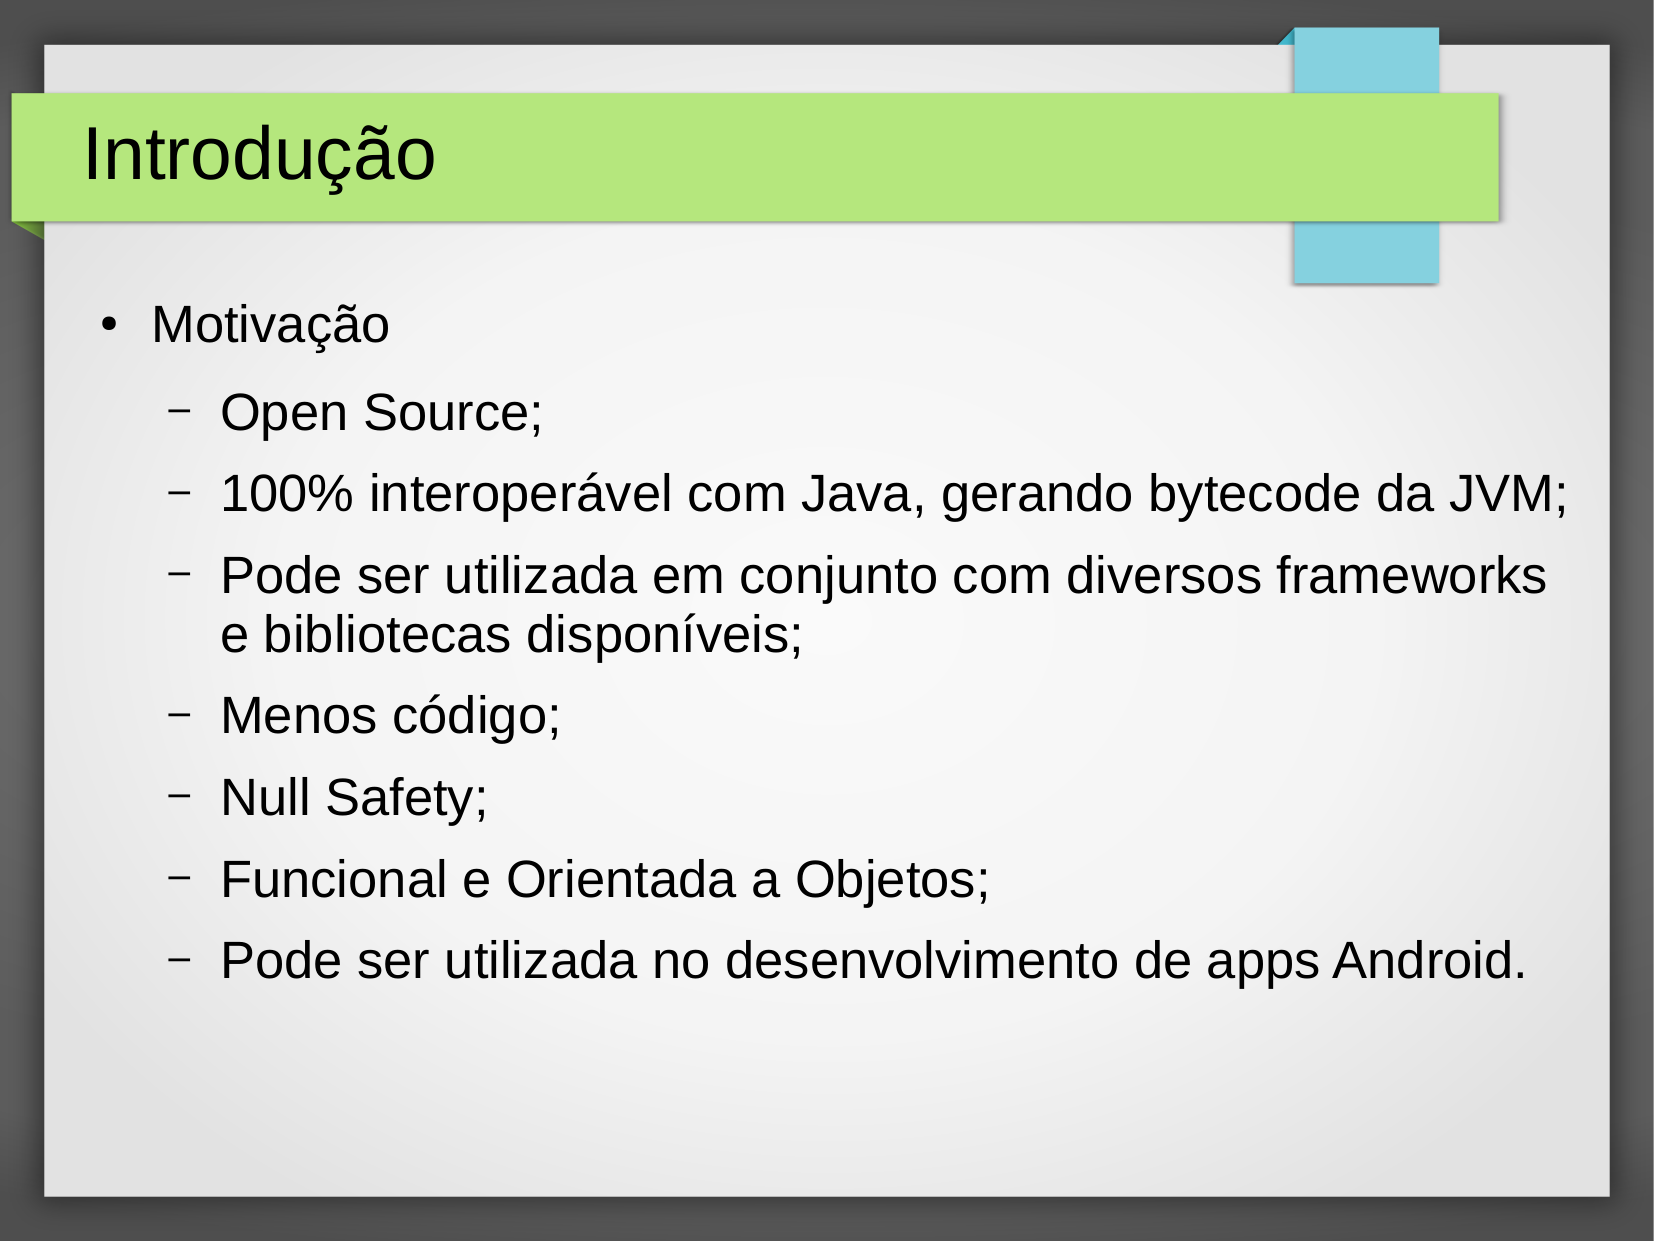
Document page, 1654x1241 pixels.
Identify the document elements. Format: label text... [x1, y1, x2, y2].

picture [0, 0, 1654, 1241]
title Introdução [82, 94, 1264, 213]
list Motivação Open Source; 100% interoperável com Java, gerando bytecode da JVM; Pode ser utilizada em conjunto com diversos frameworks e bibliotecas disponíveis; Menos código; Null Safety; Funcional e Orientada a Objetos; Pode ser utilizada no desenvolvimento de apps Android. [82, 295, 1571, 1015]
